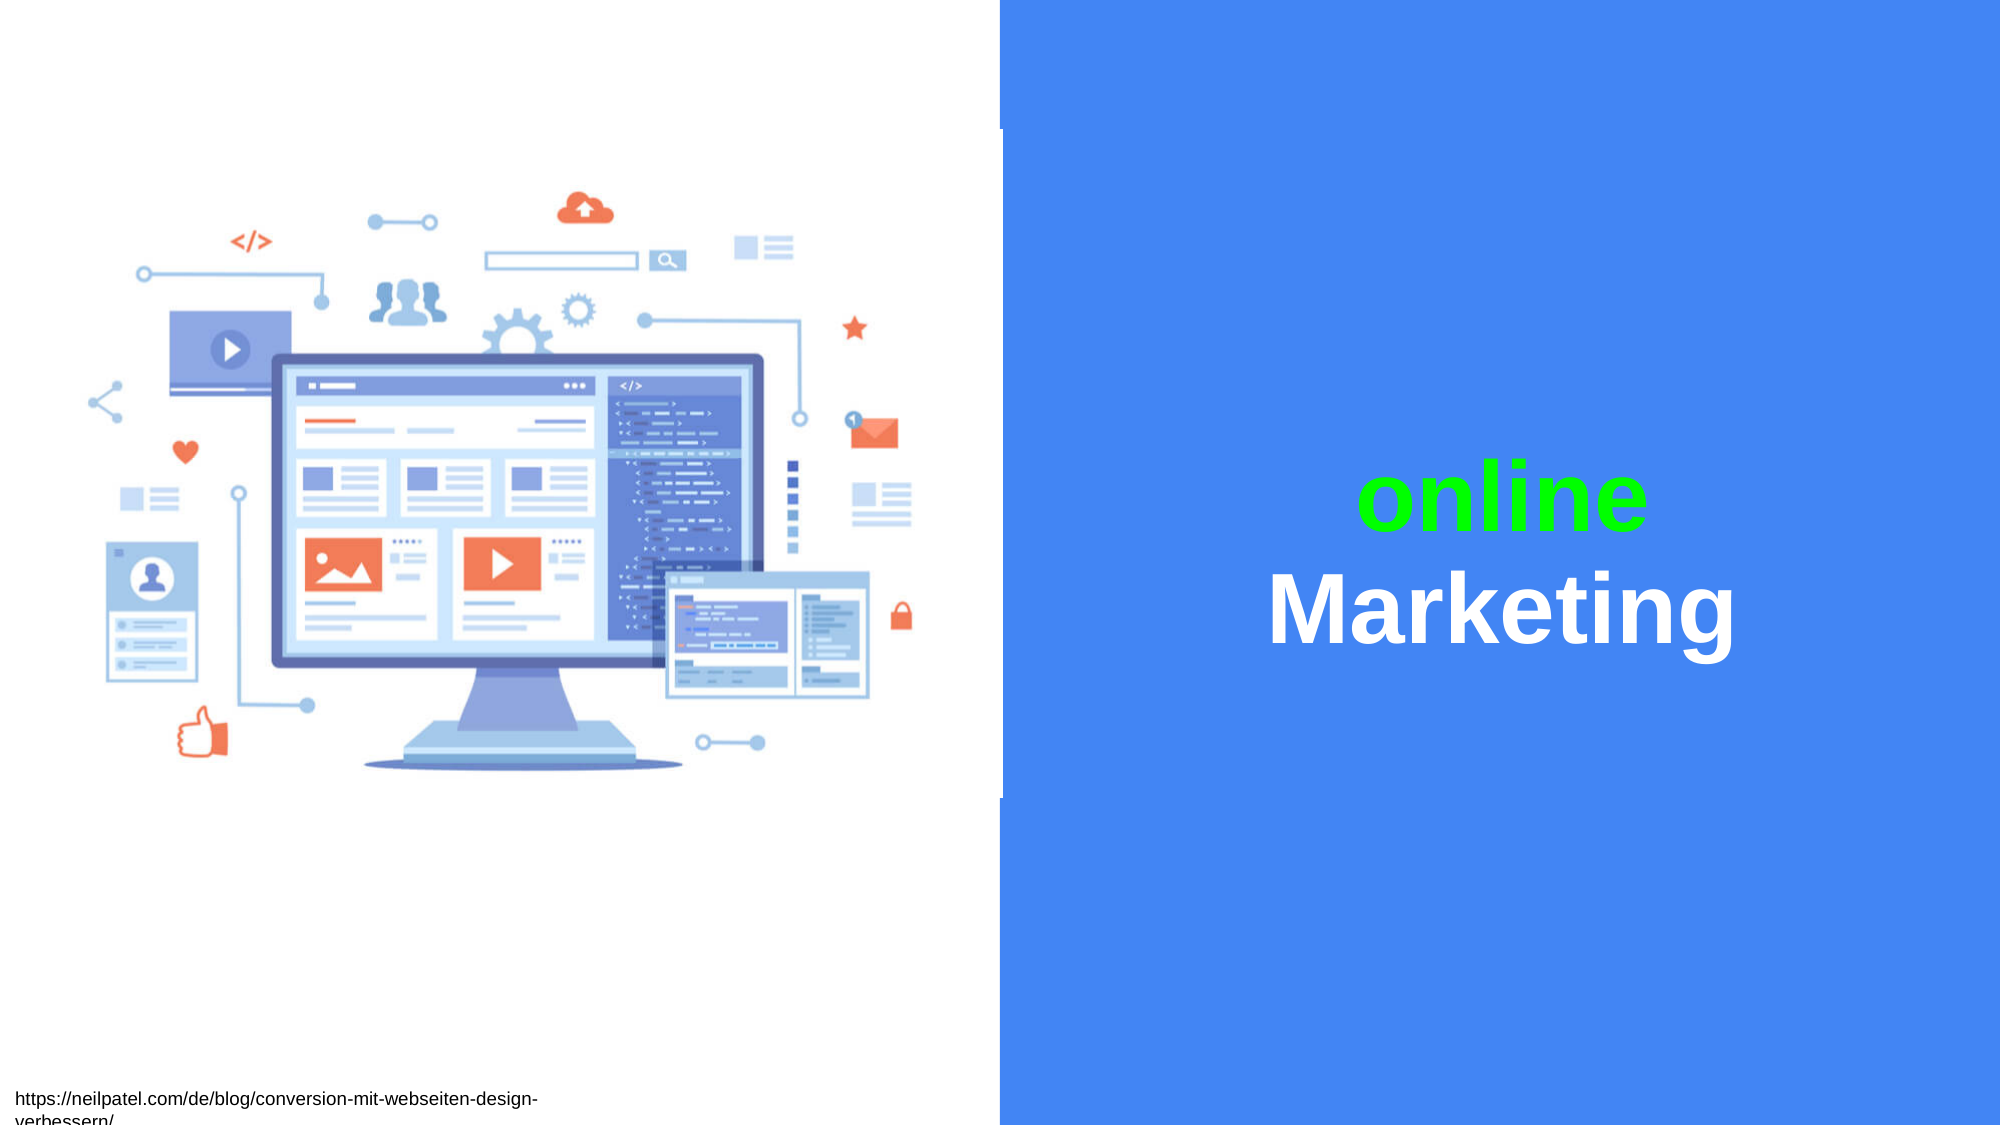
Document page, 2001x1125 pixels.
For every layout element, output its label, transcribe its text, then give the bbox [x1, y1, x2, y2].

subtitle online Marketing [1060, 411, 1946, 695]
text_box https://neilpatel.com/de/blog/conversion-mit-webseiten-design-verbessern/ [0, 1071, 648, 1125]
picture [0, 129, 1003, 798]
